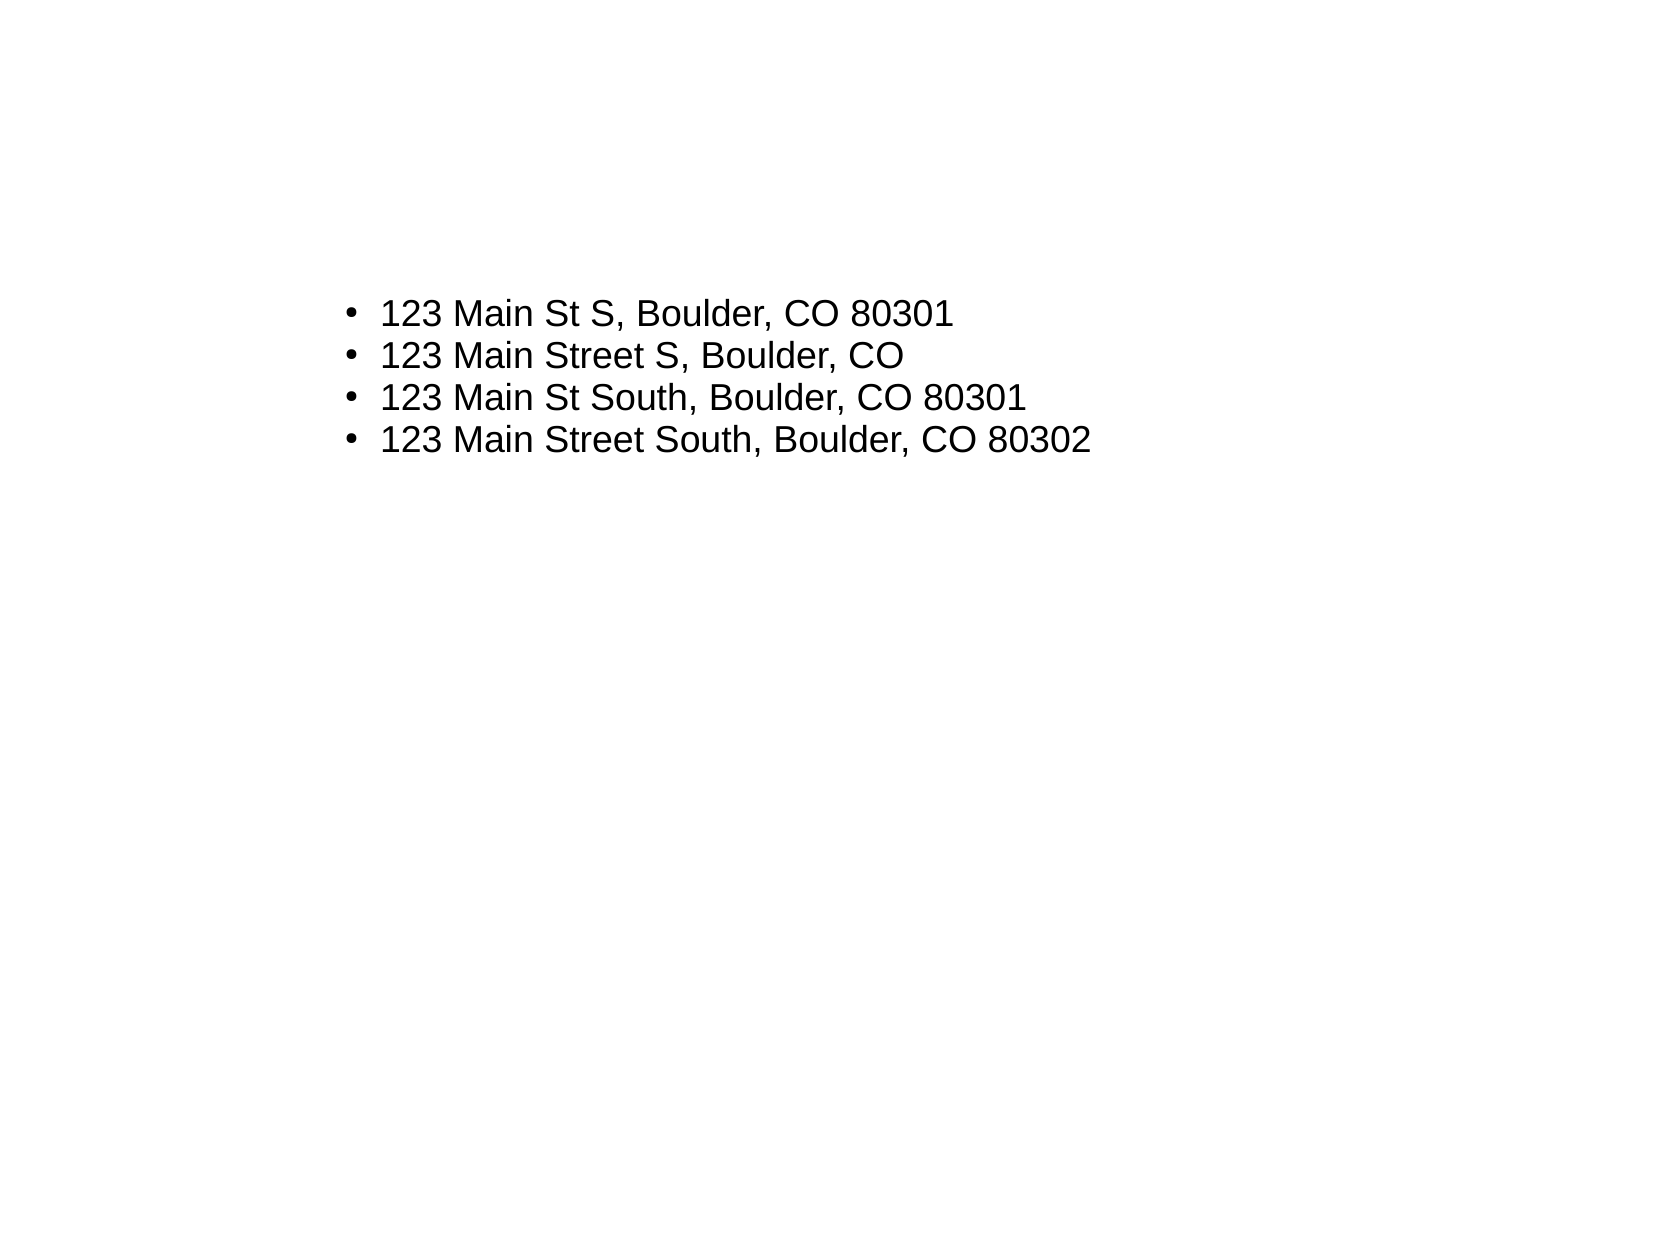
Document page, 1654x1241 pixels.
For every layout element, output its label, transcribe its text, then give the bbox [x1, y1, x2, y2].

text_box 123 Main St S, Boulder, CO 80301 123 Main Street S, Boulder, CO 123 Main St South, Boulder, CO 80301 123 Main Street South, Boulder, CO 80302 [330, 285, 1109, 468]
